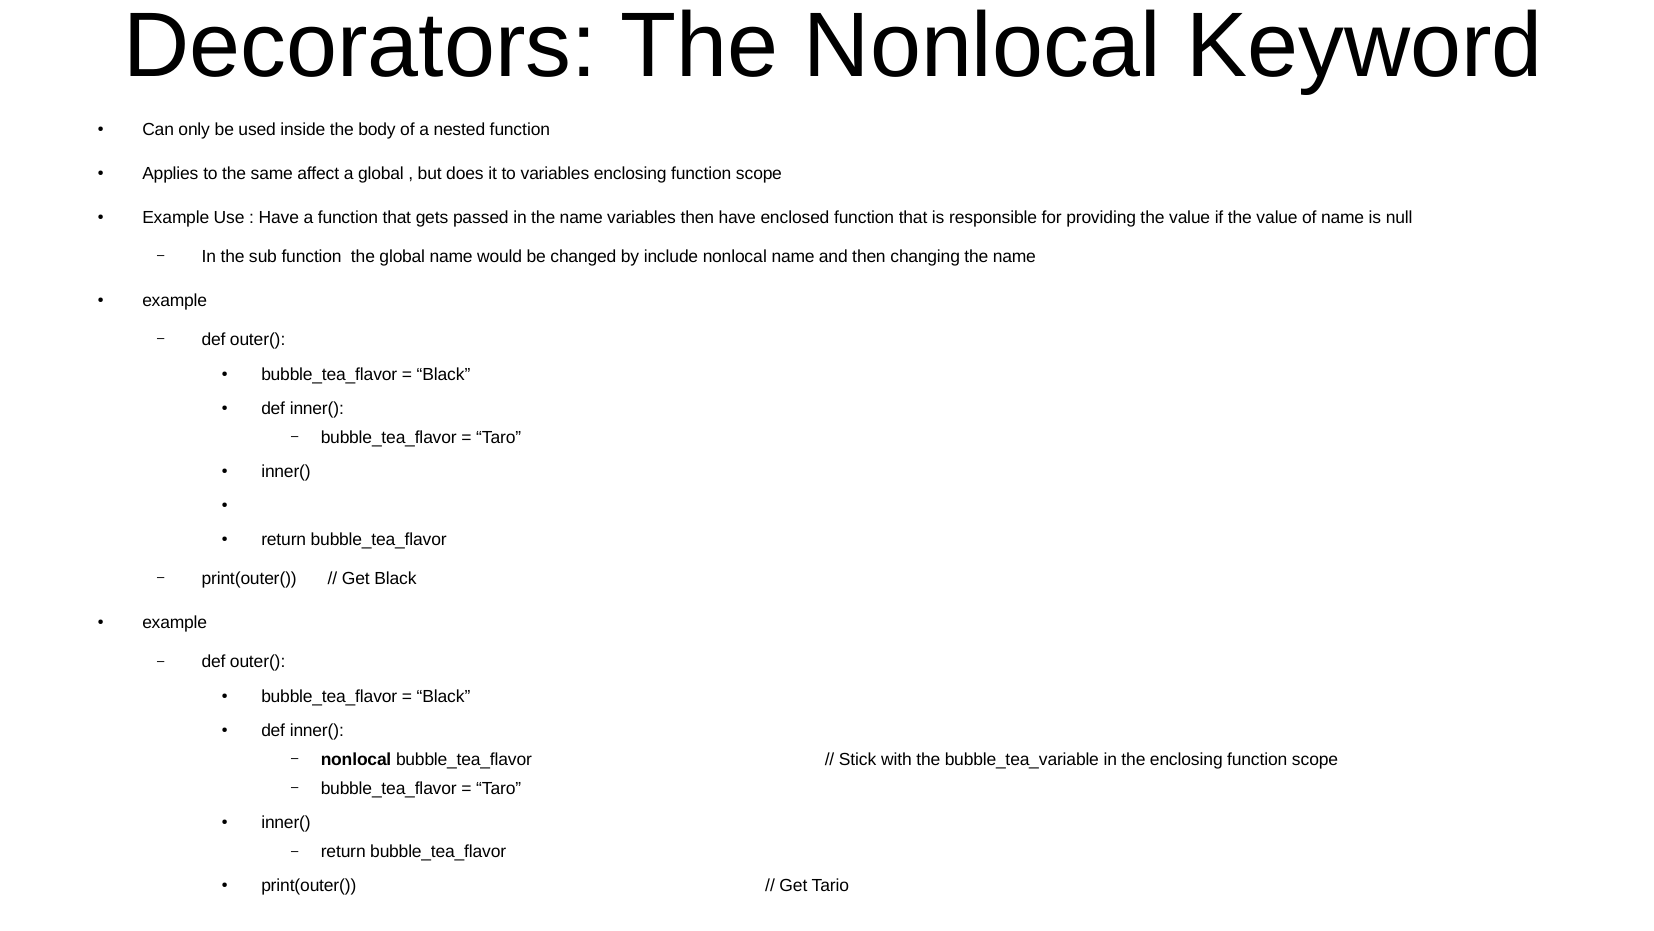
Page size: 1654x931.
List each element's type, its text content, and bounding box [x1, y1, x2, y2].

list Can only be used inside the body of a nested function Applies to the same affect a global , but does it to variables enclosing function scope Example Use : Have a function that gets passed in the name variables then have enclosed function that is responsible for providing the value if the value of name is null In the sub function the global name would be changed by include nonlocal name and then changing the name example def outer(): bubble_tea_flavor = “Black” def inner(): bubble_tea_flavor = “Taro” inner() return bubble_tea_flavor print(outer()) // Get Black example def outer(): bubble_tea_flavor = “Black” def inner(): nonlocal bubble_tea_flavor // Stick with the bubble_tea_variable in the enclosing function scope bubble_tea_flavor = “Taro” inner() return bubble_tea_flavor print(outer()) // Get Tario [82, 120, 1636, 901]
title Decorators: The Nonlocal Keyword [90, 0, 1579, 97]
